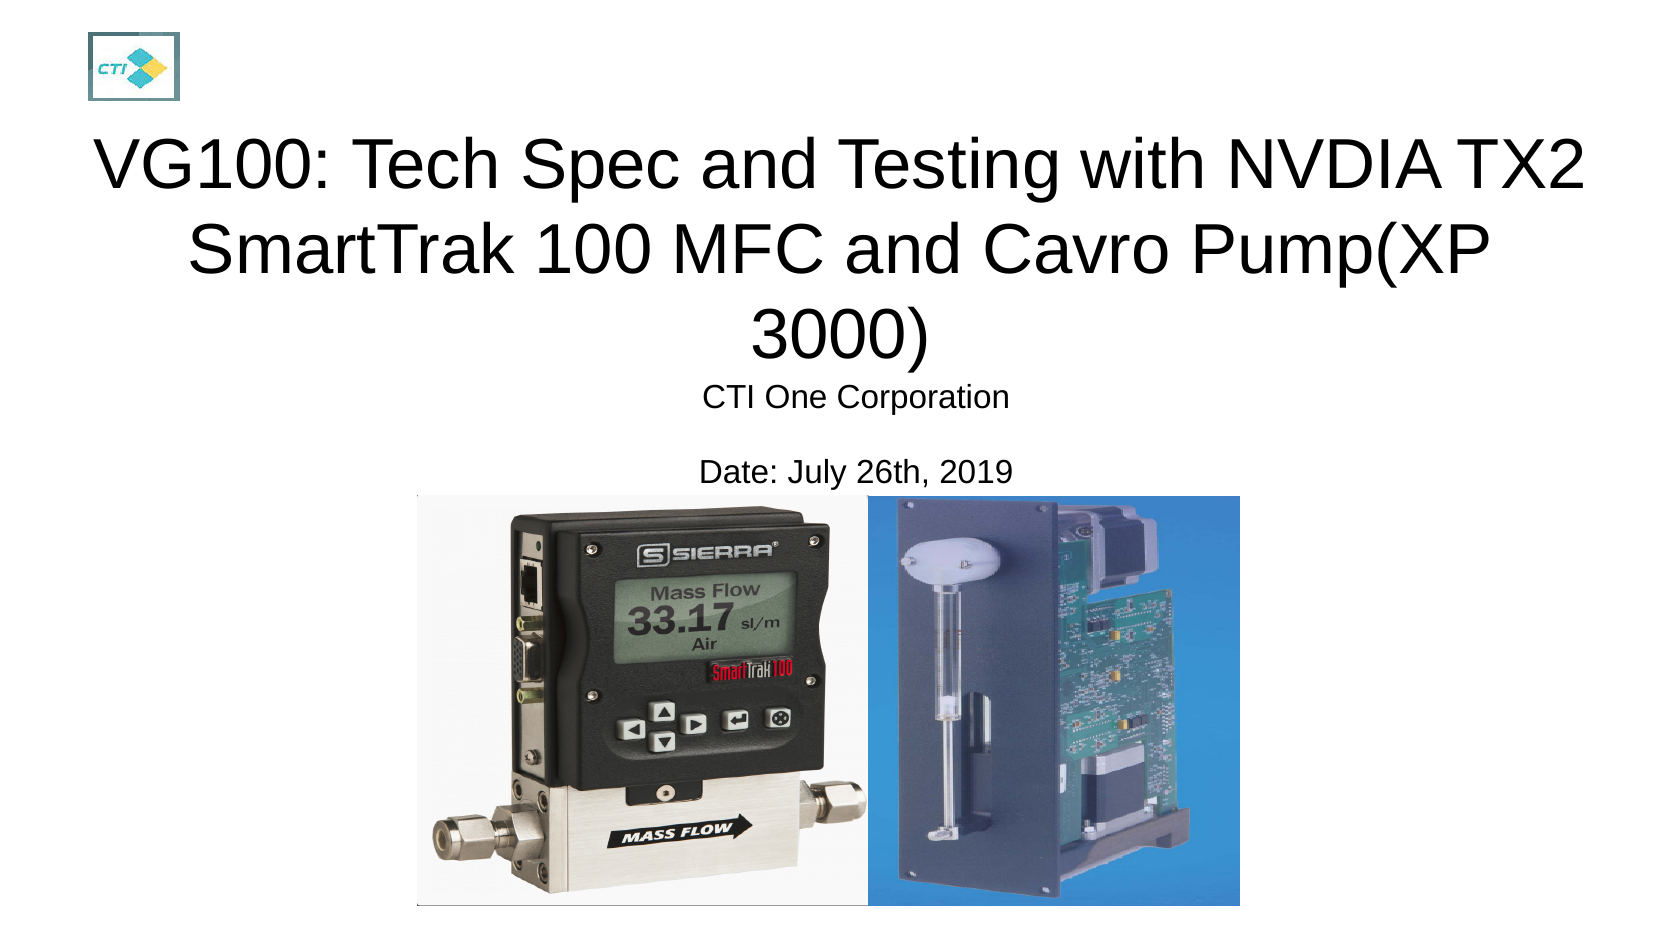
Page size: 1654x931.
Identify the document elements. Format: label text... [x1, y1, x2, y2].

text_box VG100: Tech Spec and Testing with NVDIA TX2 SmartTrak 100 MFC and Cavro Pump(XP 3000) [88, 132, 1593, 359]
picture [88, 32, 180, 101]
text_box CTI One Corporation Date: July 26th, 2019 [323, 371, 1389, 671]
picture [417, 495, 1240, 906]
